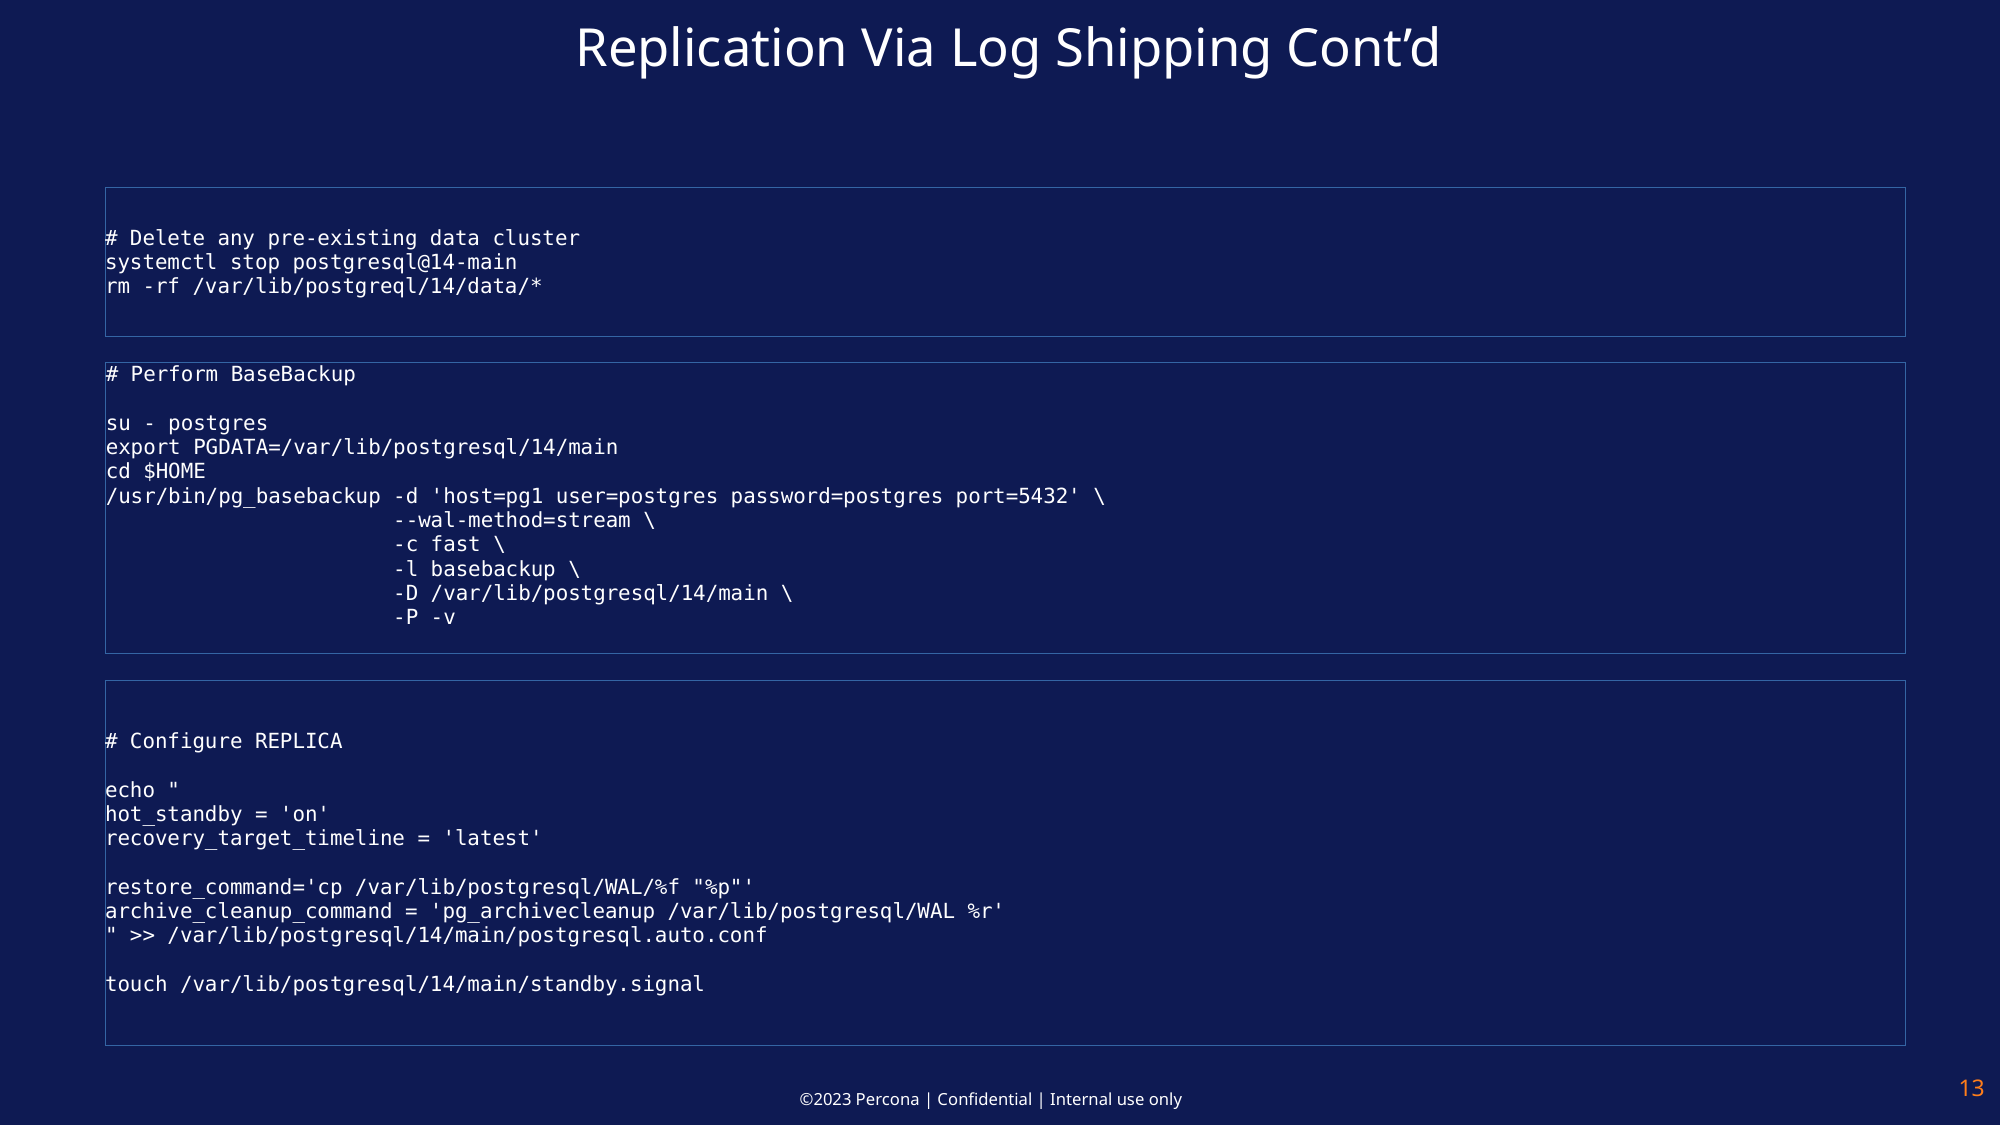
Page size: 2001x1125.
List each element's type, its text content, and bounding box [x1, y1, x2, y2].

list Replication Via Log Shipping Cont’d [570, 15, 1449, 142]
text_box <number> [1748, 1059, 2000, 1120]
title # Configure REPLICA echo " hot_standby = 'on' recovery_target_timeline = 'latest' restore_command='cp /var/lib/postgresql/WAL/%f "%p"' archive_cleanup_command = 'pg_archivecleanup /var/lib/postgresql/WAL %r' " >> /var/lib/postgresql/14/main/postgresql.auto.conf touch /var/lib/postgresql/14/main/standby.signal [105, 680, 1906, 1046]
title # Delete any pre-existing data cluster systemctl stop postgresql@14-main rm -rf /var/lib/postgreql/14/data/* [105, 187, 1906, 337]
title # Perform BaseBackup su - postgres export PGDATA=/var/lib/postgresql/14/main cd $HOME /usr/bin/pg_basebackup -d 'host=pg1 user=postgres password=postgres port=5432' \ --wal-method=stream \ -c fast \ -l basebackup \ -D /var/lib/postgresql/14/main \ -P -v [105, 362, 1906, 654]
